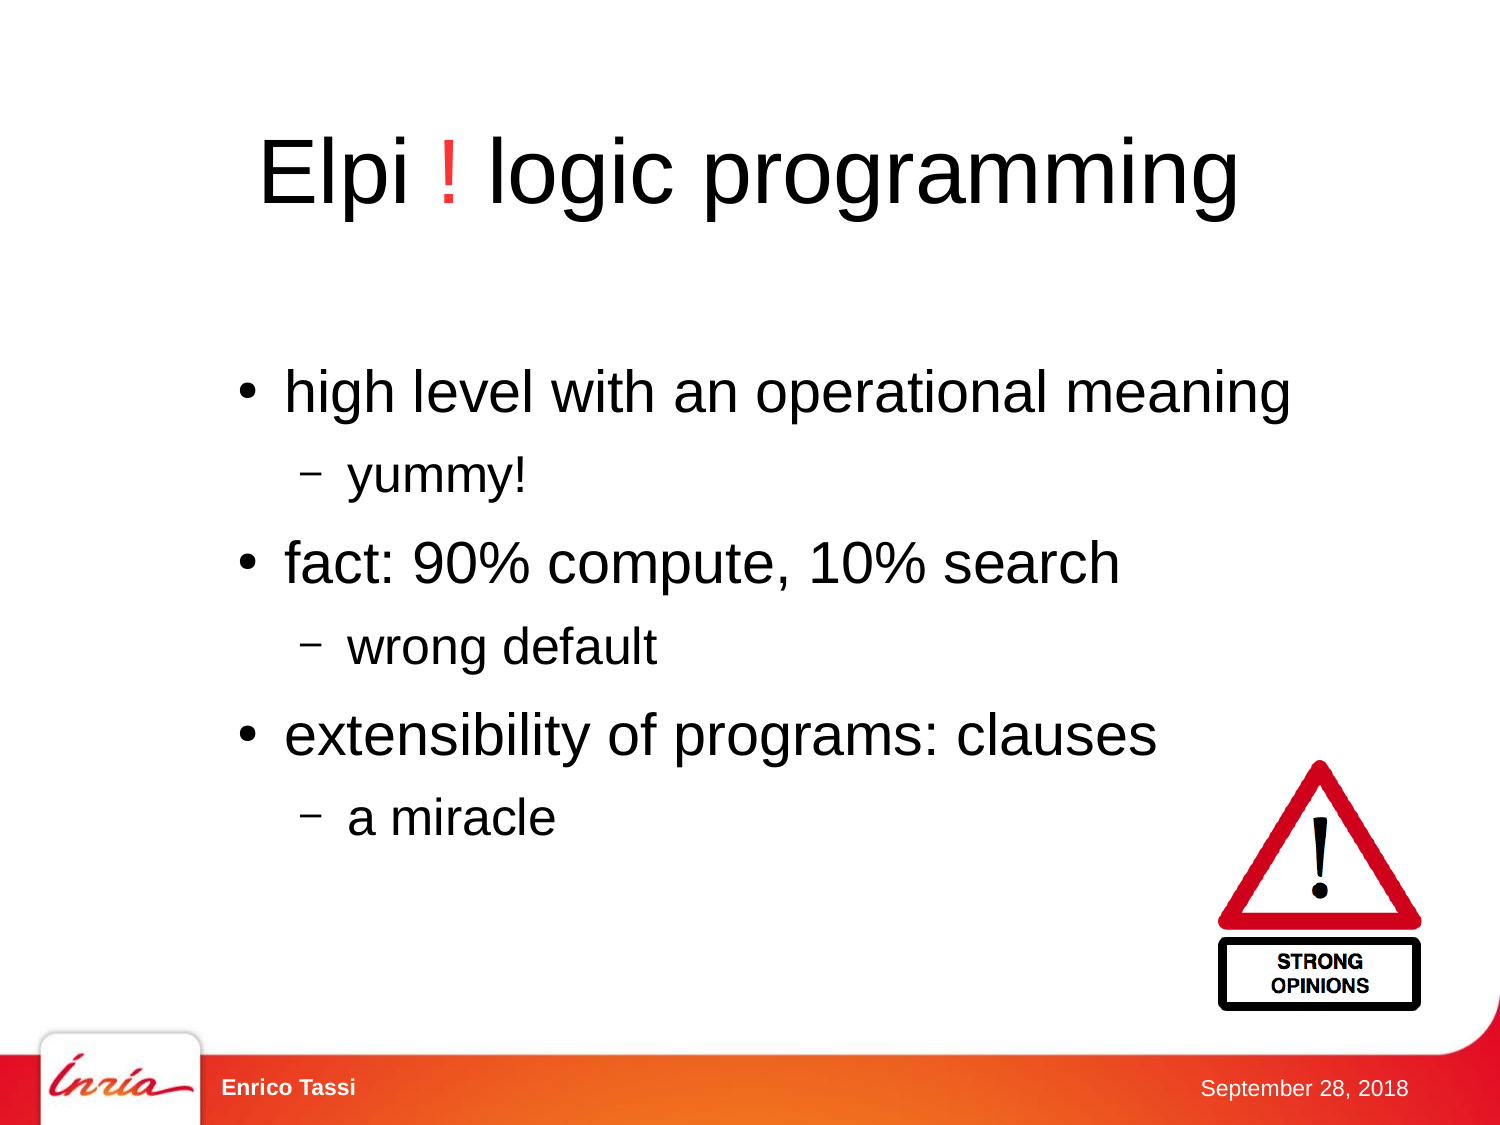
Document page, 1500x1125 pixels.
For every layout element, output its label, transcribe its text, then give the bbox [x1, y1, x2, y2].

title Elpi ! logic programming [131, 77, 1369, 266]
picture [0, 749, 1500, 1125]
list high level with an operational meaning yummy! fact: 90% compute, 10% search wrong default extensibility of programs: clauses a miracle [221, 358, 1321, 856]
